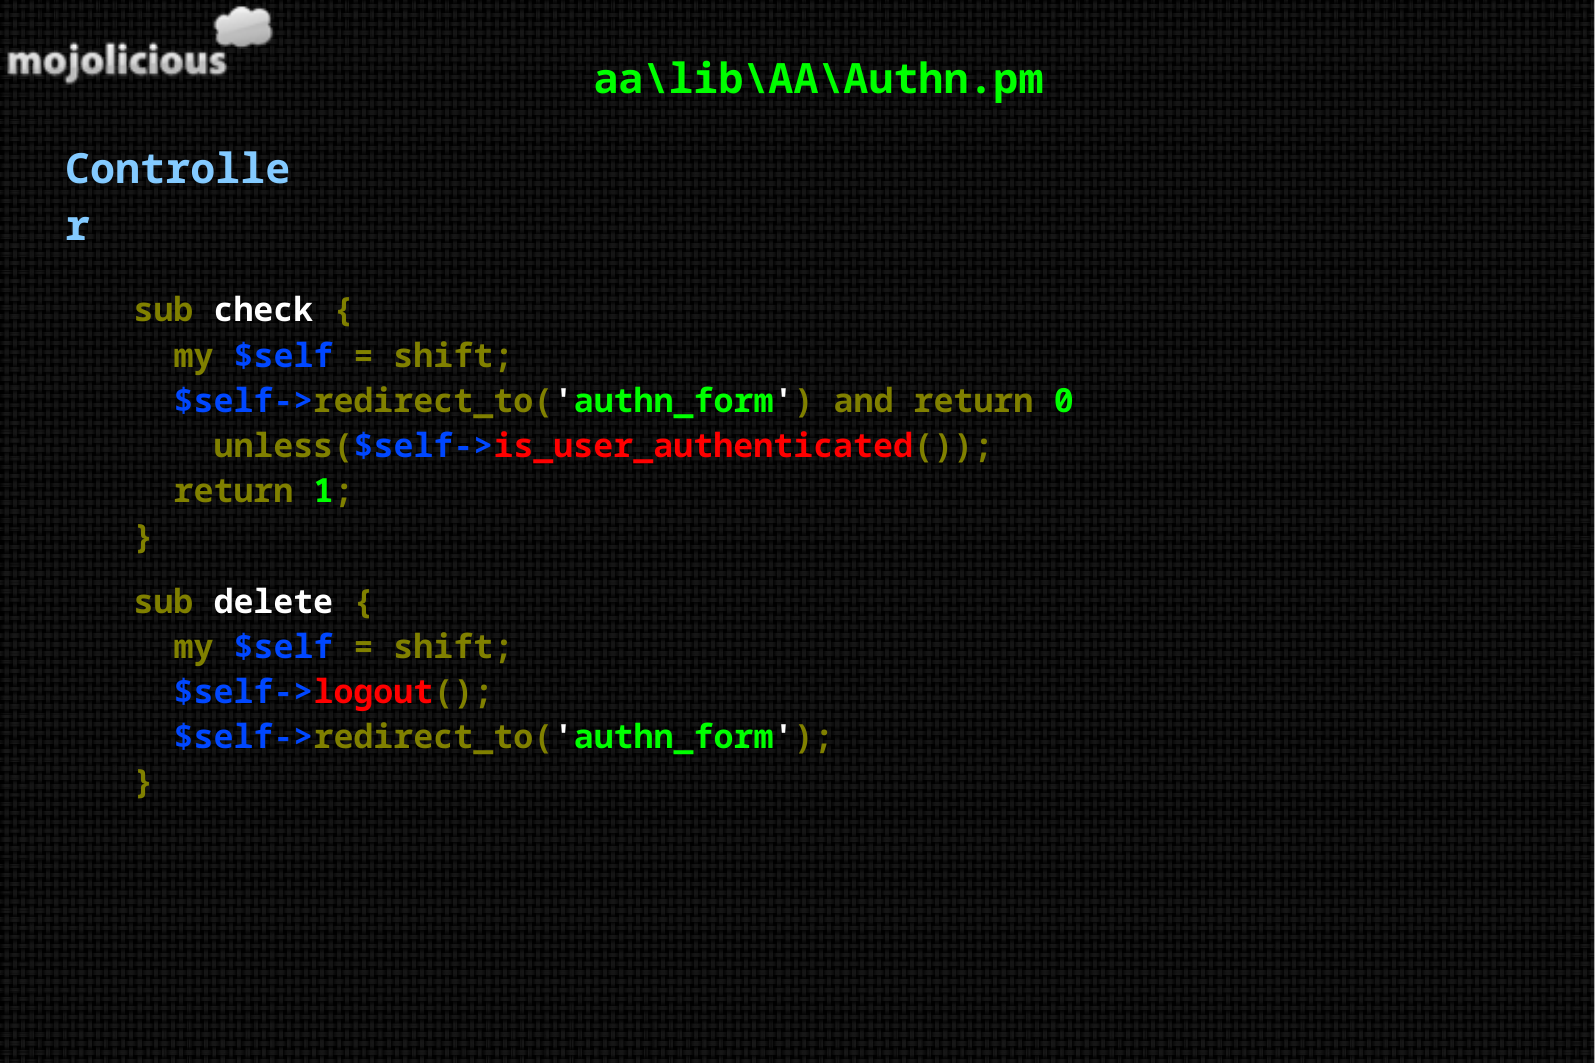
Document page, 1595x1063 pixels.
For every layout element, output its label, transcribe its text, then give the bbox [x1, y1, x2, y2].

picture [0, 0, 1595, 1063]
text_box aa\lib\AA\Authn.pm [578, 41, 1023, 106]
text_box sub delete { my $self = shift; $self->logout(); $self->redirect_to('authn_form'); } [118, 570, 1025, 857]
text_box Controller [50, 130, 311, 195]
text_box sub check { my $self = shift; $self->redirect_to('authn_form') and return 0 unless($self->is_user_authenticated()); return 1; } [118, 233, 1267, 886]
